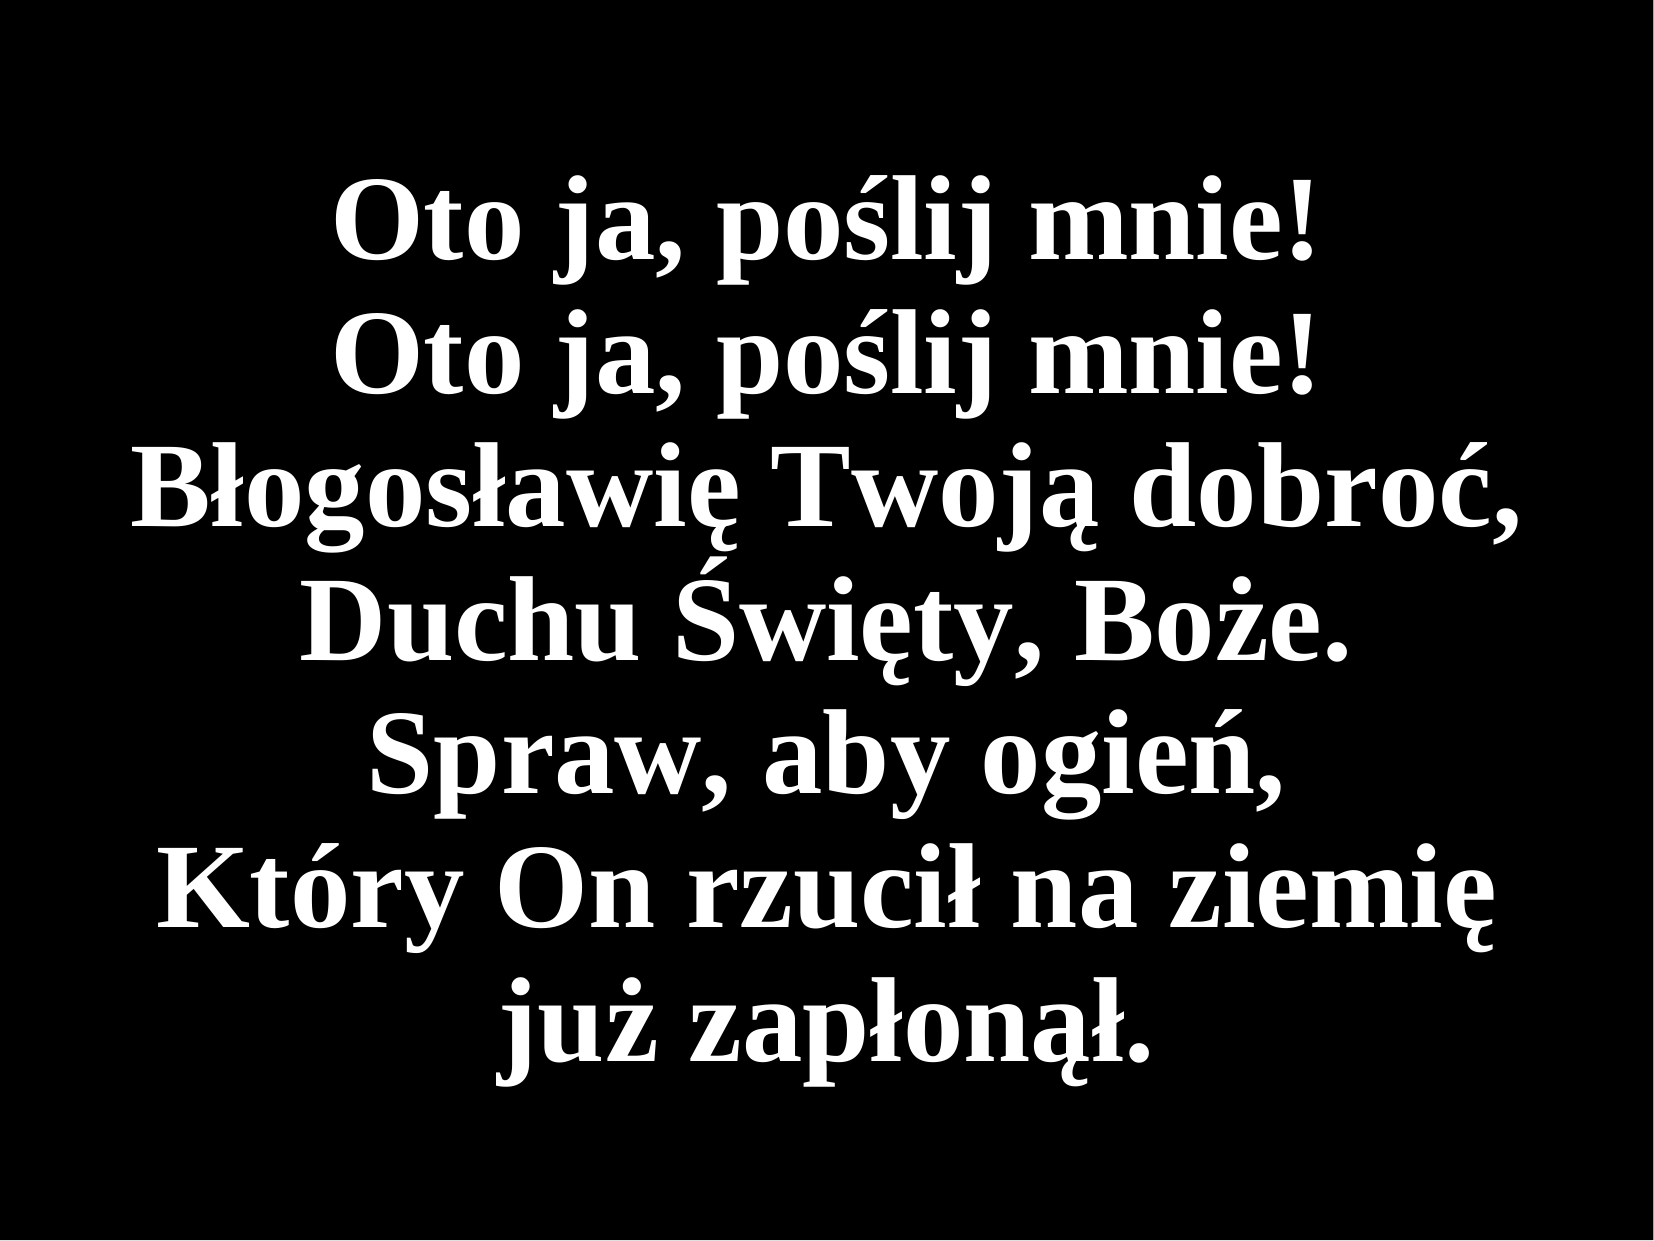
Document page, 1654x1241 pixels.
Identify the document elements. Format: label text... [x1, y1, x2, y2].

title Oto ja, poślij mnie! Oto ja, poślij mnie! Błogosławię Twoją dobroć, Duchu Święty, Boże. Spraw, aby ogień, Który On rzucił na ziemię już zapłonął. [0, 0, 1654, 1241]
